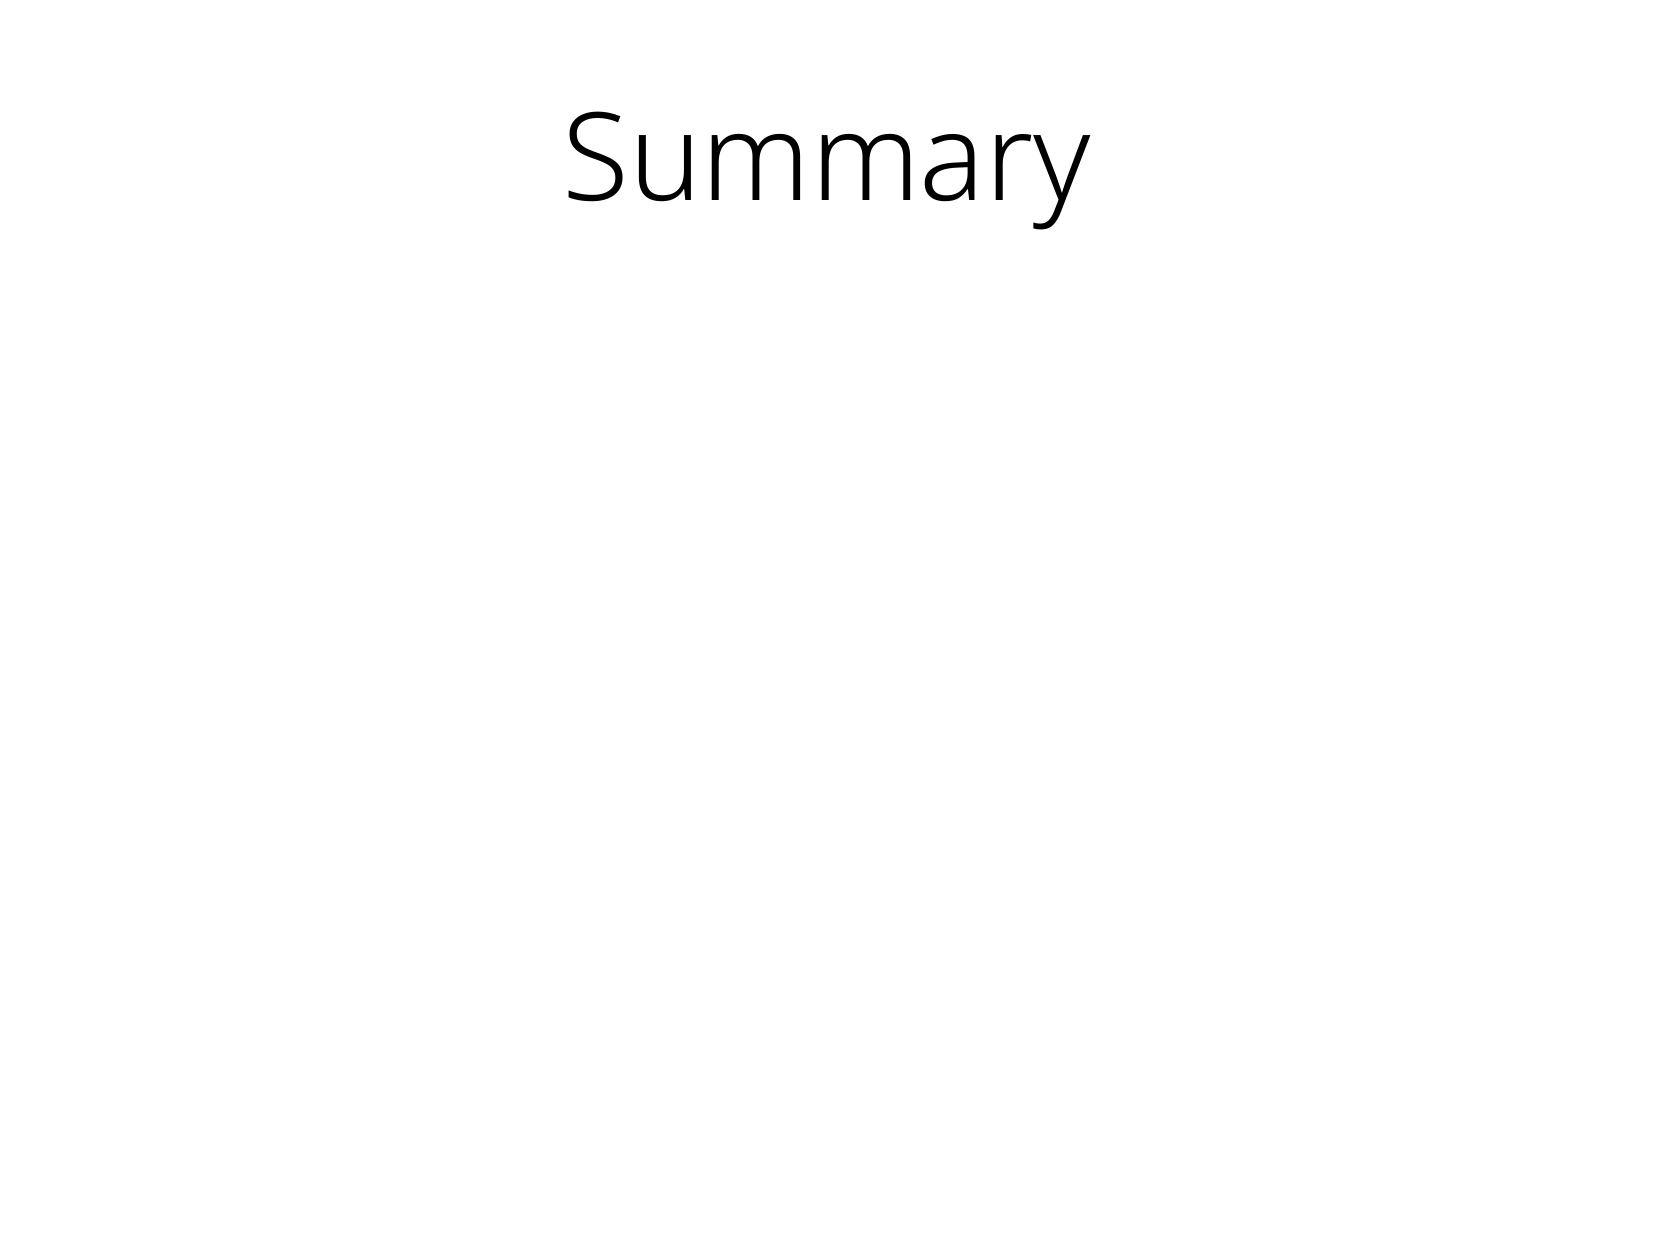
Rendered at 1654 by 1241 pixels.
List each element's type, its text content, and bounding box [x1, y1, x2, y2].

title Summary [82, 49, 1571, 257]
